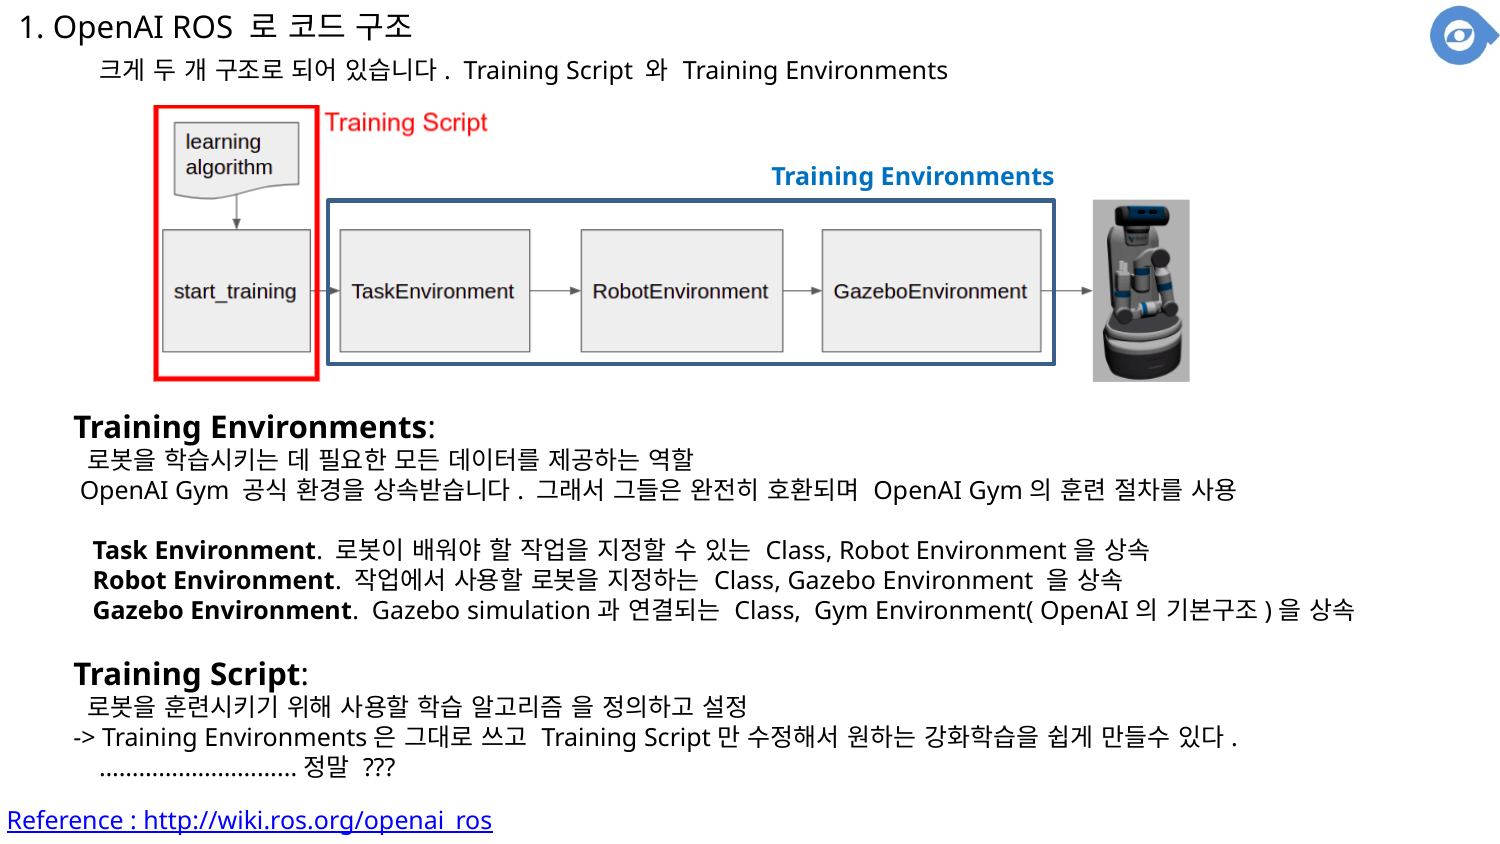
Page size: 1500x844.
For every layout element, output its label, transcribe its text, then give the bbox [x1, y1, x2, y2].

picture [1430, 0, 1500, 70]
text_box 1. OpenAI ROS 로 코드 구조 [3, 0, 527, 53]
text_box Reference : http://wiki.ros.org/openai_ros [0, 796, 509, 844]
picture [152, 105, 1207, 387]
text_box 크게 두 개 구조로 되어 있습니다. Training Script 와 Training Environments [84, 46, 945, 92]
text_box Training Environments: 로봇을 학습시키는 데 필요한 모든 데이터를 제공하는 역할 OpenAI Gym 공식 환경을 상속받습니다. 그래서 그들은 완전히 호환되며 OpenAI Gym의 훈련 절차를 사용 Task Environment. 로봇이 배워야 할 작업을 지정할 수 있는 Class, Robot Environment을 상속 Robot Environment. 작업에서 사용할 로봇을 지정하는 Class, Gazebo Environment 을 상속 Gazebo Environment. Gazebo simulation과 연결되는 Class, Gym Environment( OpenAI의 기본구조)을 상속 Training Script: 로봇을 훈련시키기 위해 사용할 학습 알고리즘 을 정의하고 설정 -> Training Environments은 그대로 쓰고 Training Script만 수정해서 원하는 강화학습을 쉽게 만들수 있다. ………………………...정말 ??? [58, 399, 1430, 789]
text_box Training Environments [756, 153, 1067, 199]
